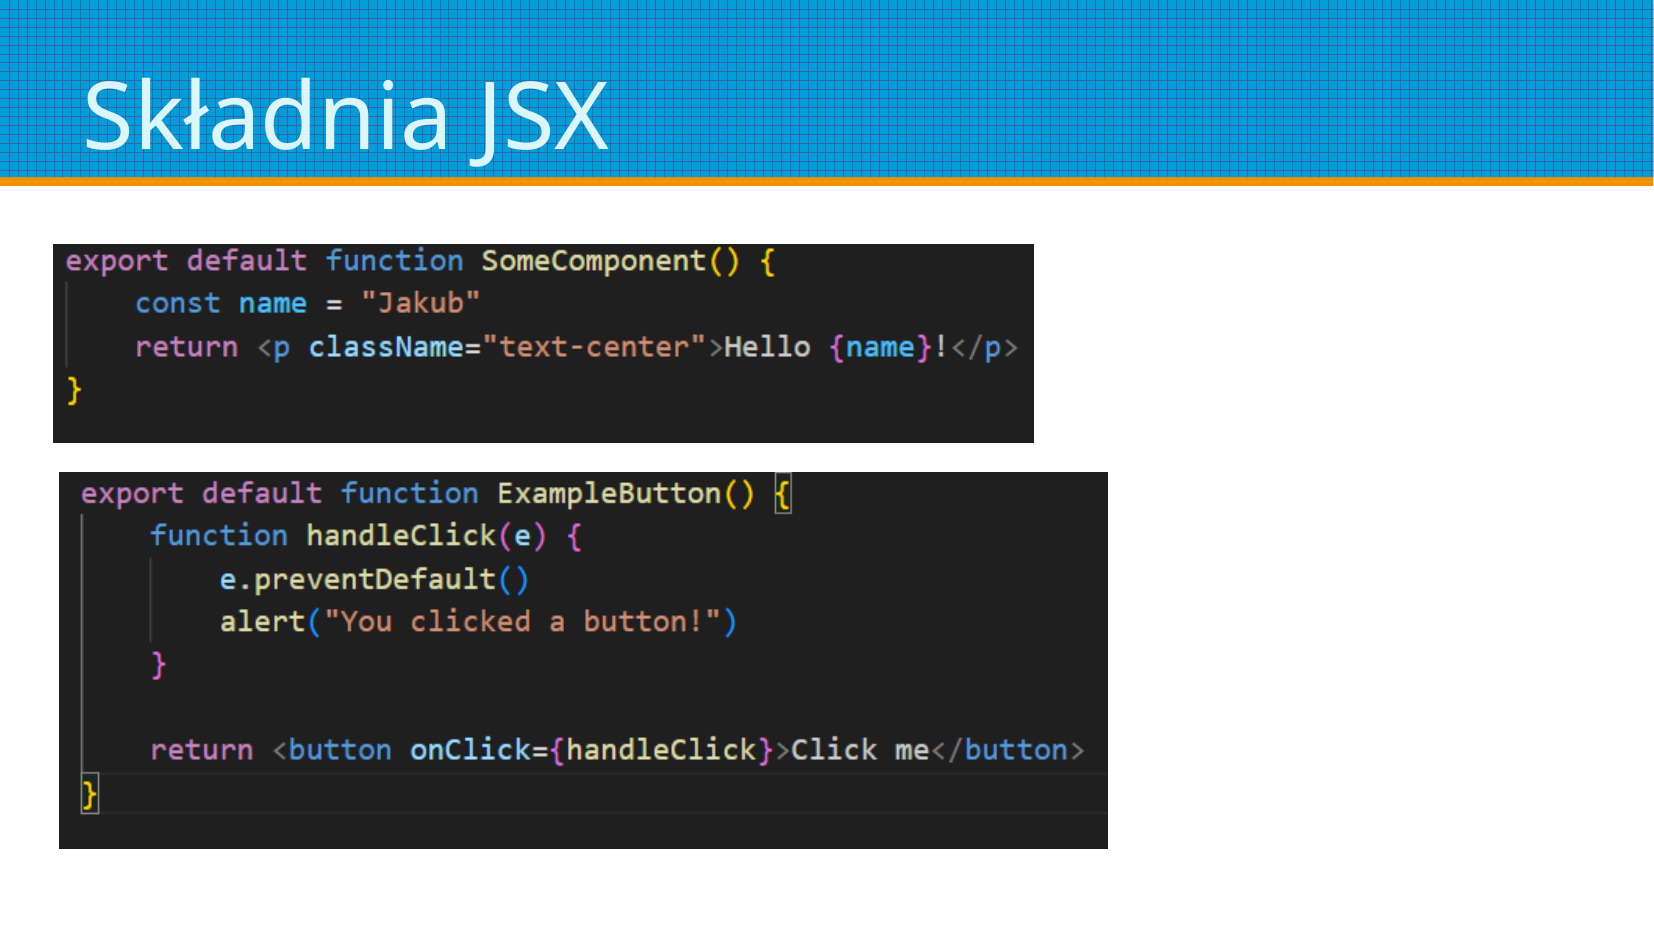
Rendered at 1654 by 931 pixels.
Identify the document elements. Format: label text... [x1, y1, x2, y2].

picture [59, 472, 1108, 849]
picture [53, 244, 1034, 443]
title Składnia JSX [82, 14, 1571, 178]
